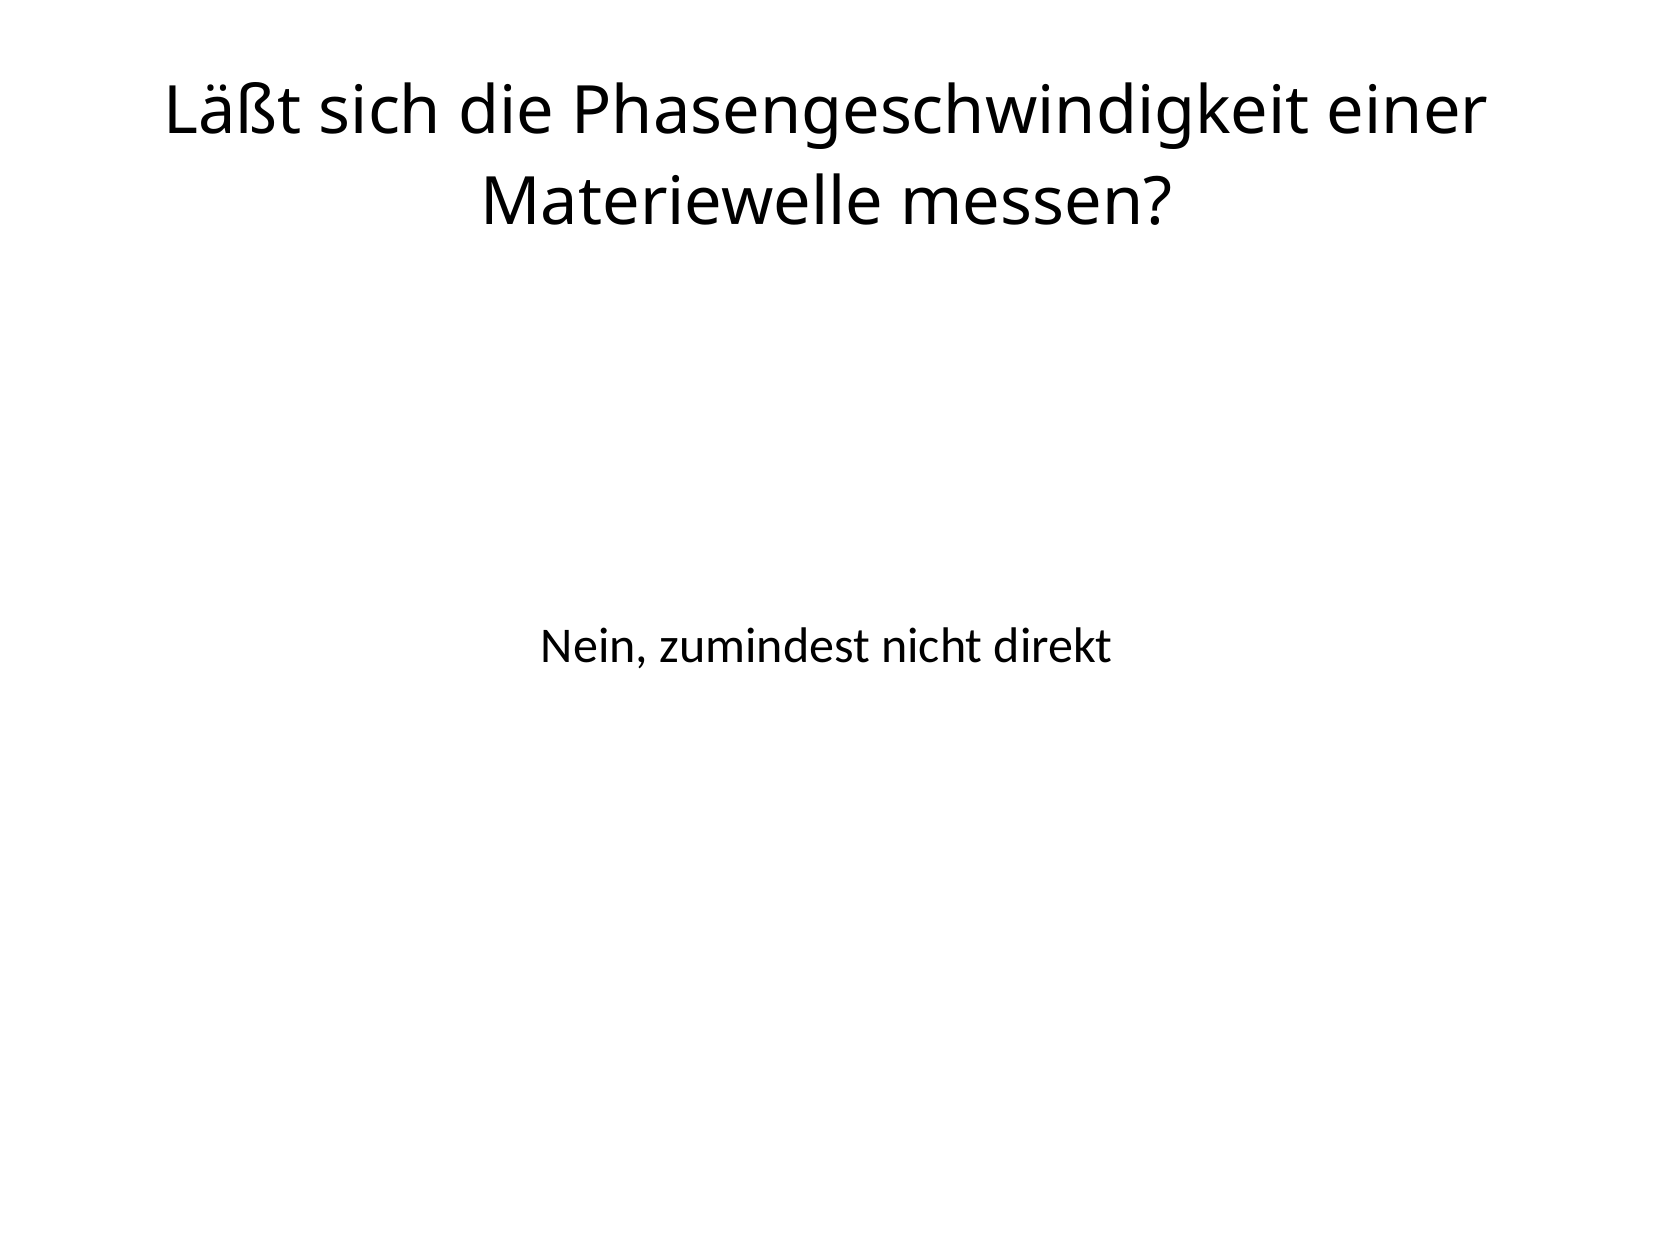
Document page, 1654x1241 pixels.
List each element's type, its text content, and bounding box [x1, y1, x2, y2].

subtitle Nein, zumindest nicht direkt [82, 290, 1571, 1010]
title Läßt sich die Phasengeschwindigkeit einer Materiewelle messen? [82, 49, 1571, 257]
